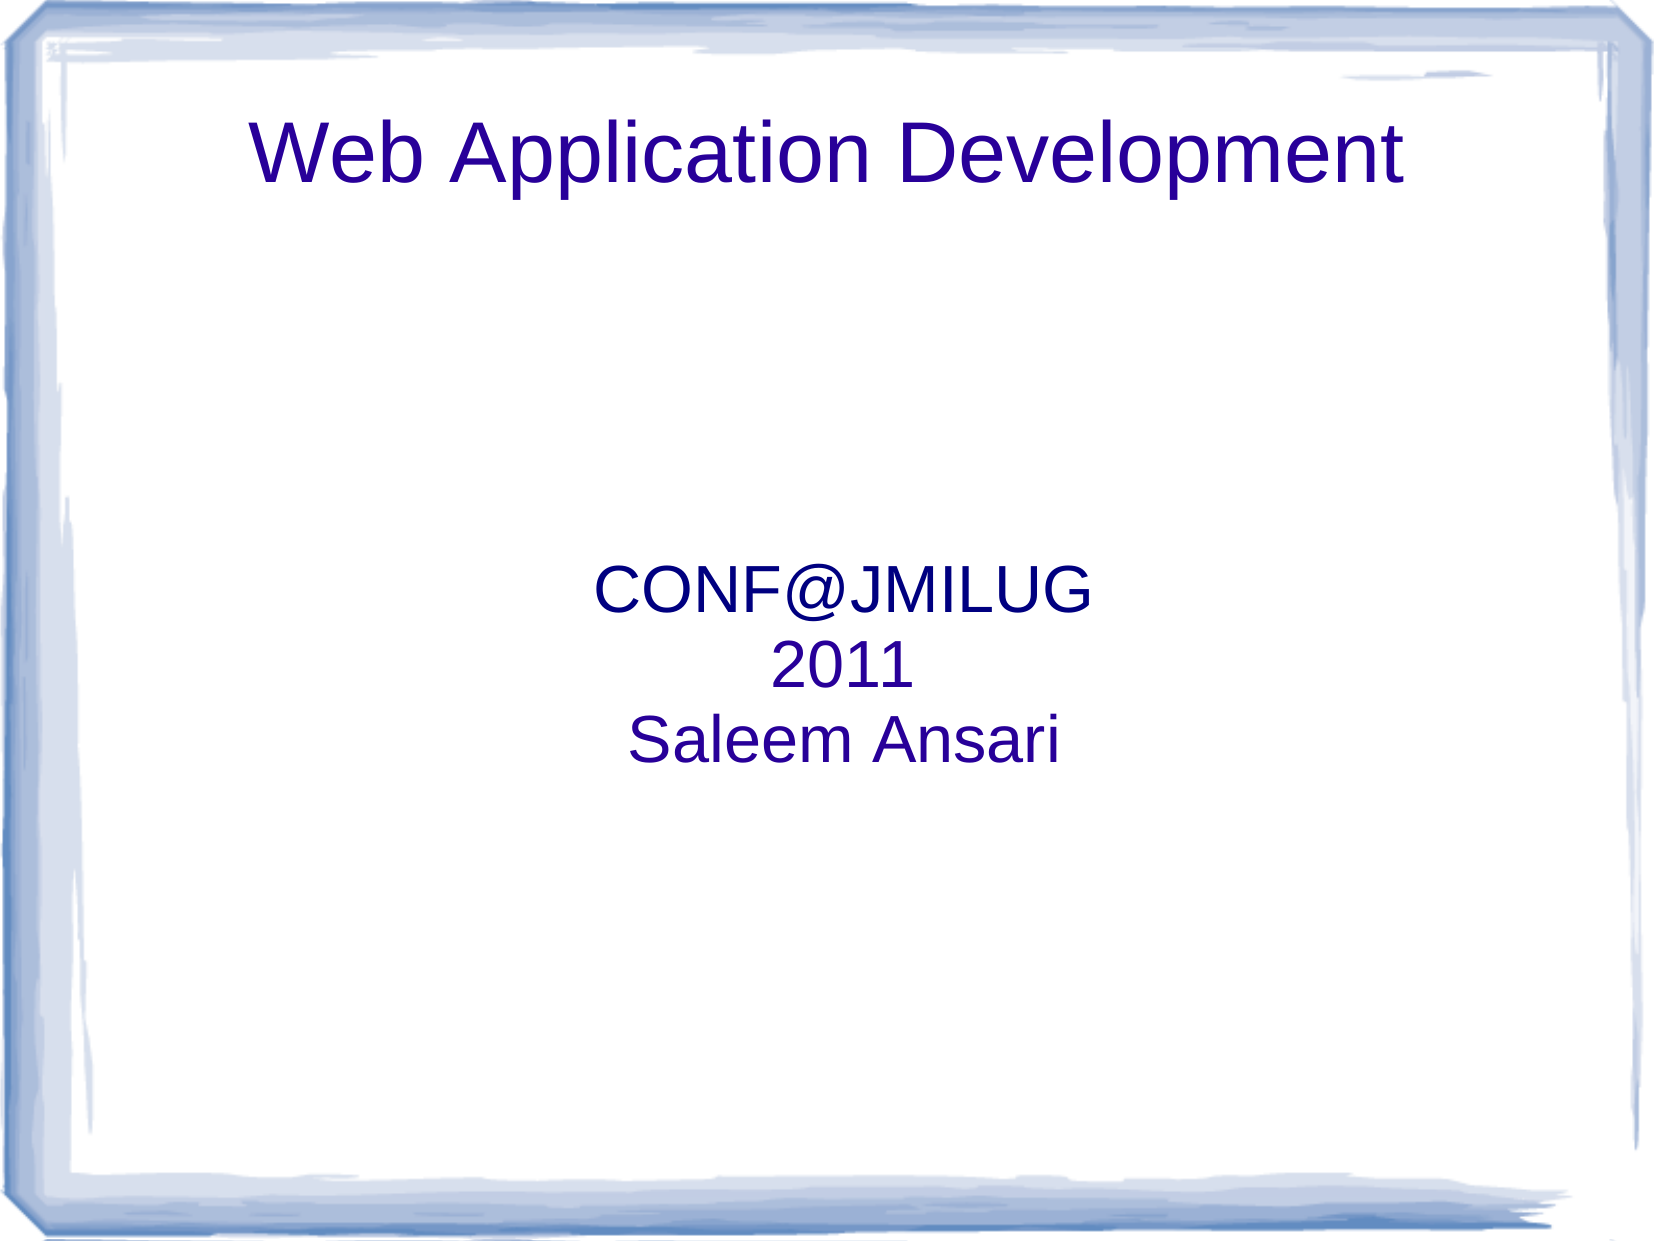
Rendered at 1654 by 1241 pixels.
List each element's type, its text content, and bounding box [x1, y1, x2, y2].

picture [0, 0, 1654, 1241]
subtitle CONF@JMILUG 2011 Saleem Ansari [118, 324, 1571, 1004]
title Web Application Development [82, 49, 1571, 257]
